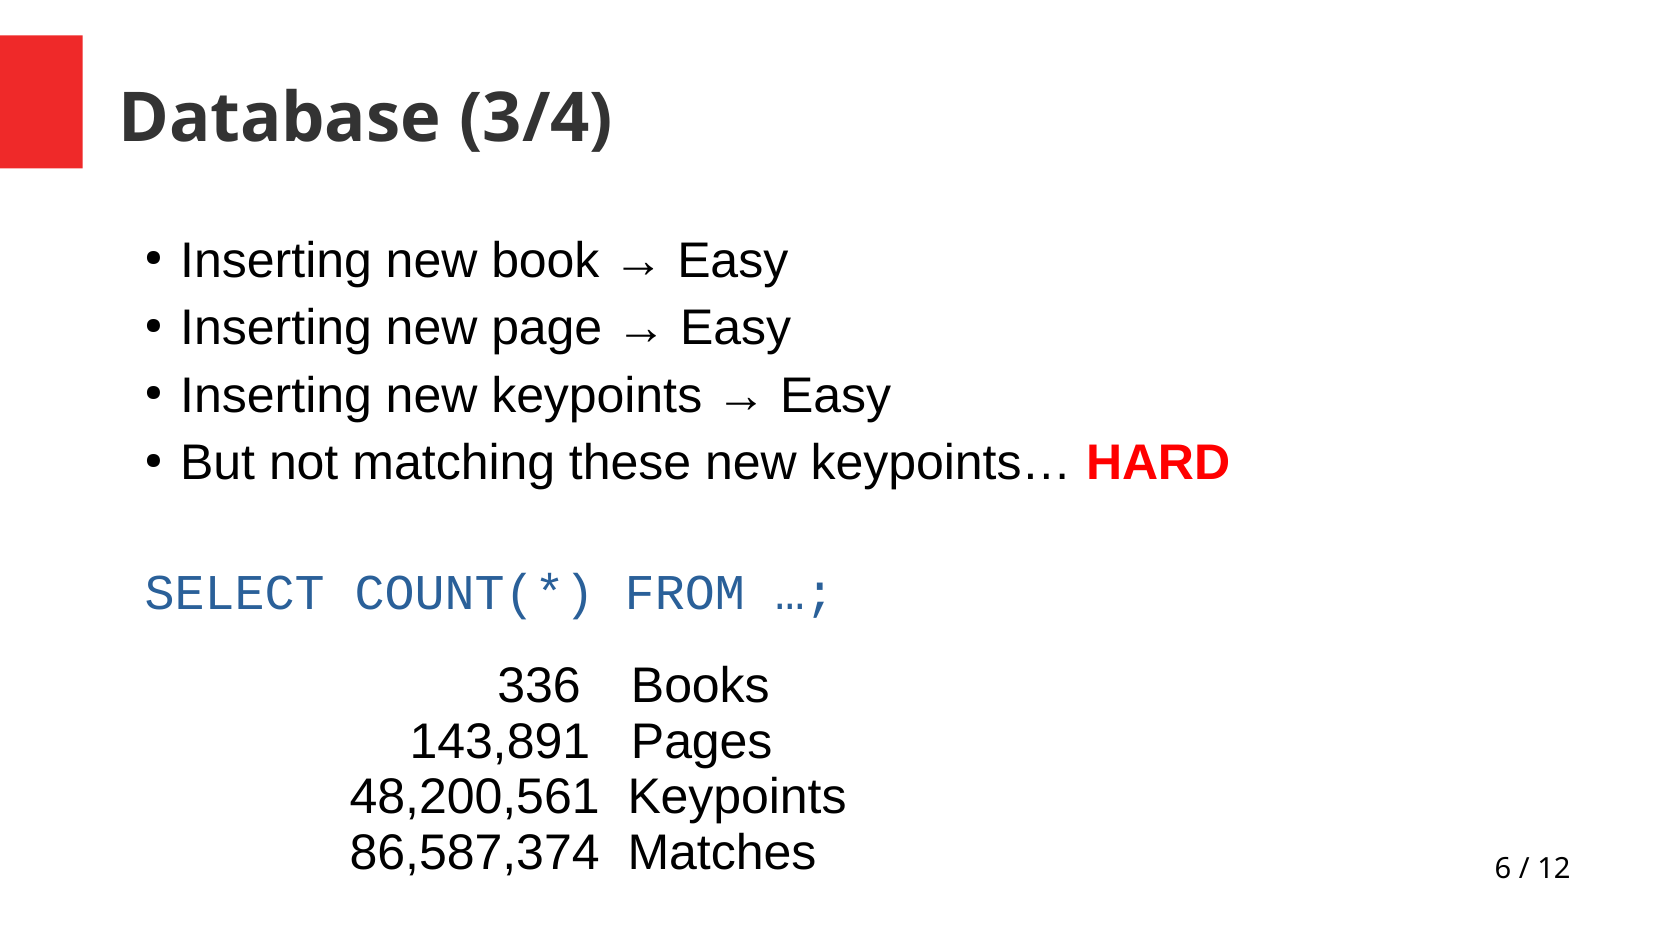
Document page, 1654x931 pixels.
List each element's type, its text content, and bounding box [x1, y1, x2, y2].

text_box SELECT COUNT(*) FROM …; [129, 560, 850, 632]
text_box Inserting new book → Easy Inserting new page → Easy Inserting new keypoints → Easy But not matching these new keypoints… HARD [129, 224, 1524, 498]
text_box 336 Books 143,891 Pages 48,200,561 Keypoints 86,587,374 Matches [307, 649, 910, 888]
title Database (3/4) [118, 37, 1571, 193]
